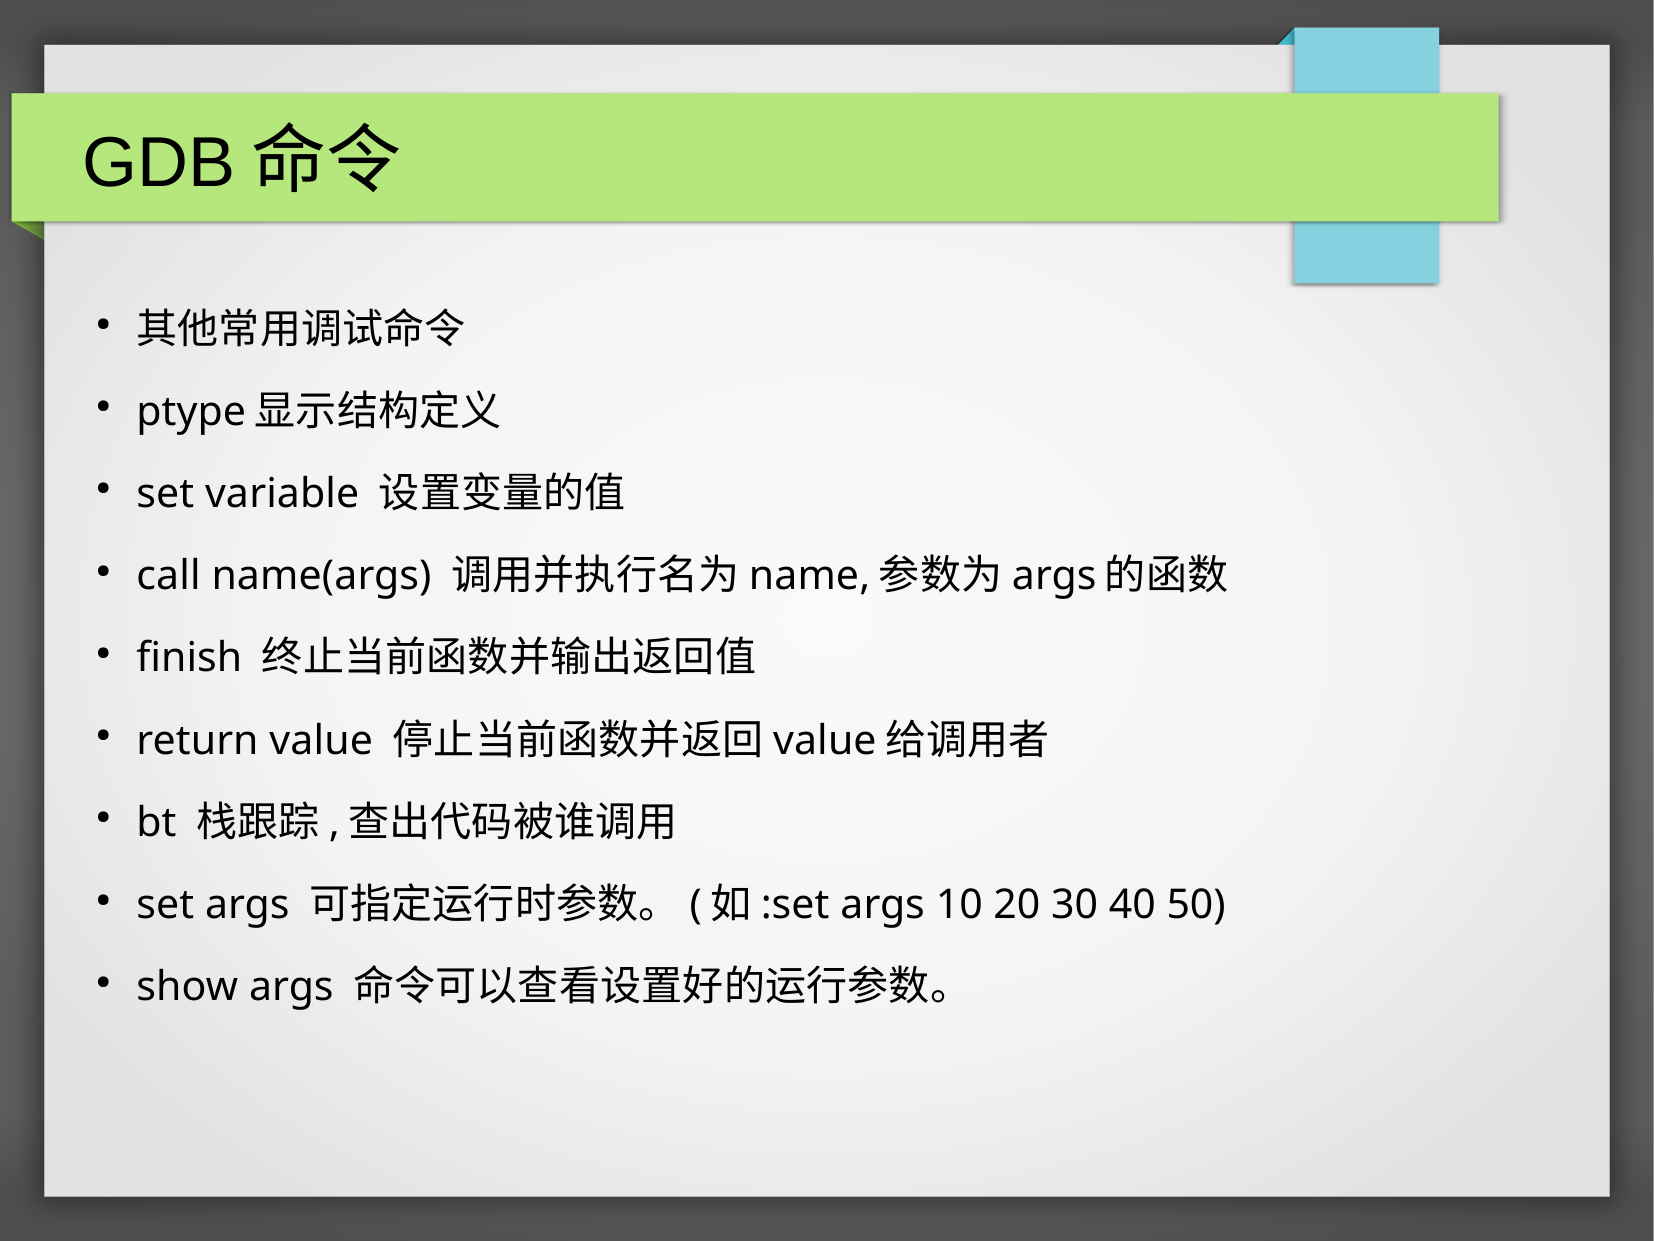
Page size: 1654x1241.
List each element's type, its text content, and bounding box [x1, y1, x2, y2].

picture [0, 0, 1654, 1241]
title GDB命令 [82, 94, 1264, 213]
list 其他常用调试命令 ptype显示结构定义 set variable 设置变量的值 call name(args) 调用并执行名为name,参数为args的函数 finish 终止当前函数并输出返回值 return value 停止当前函数并返回value给调用者 bt 栈跟踪,查出代码被谁调用 set args 可指定运行时参数。(如:set args 10 20 30 40 50) show args 命令可以查看设置好的运行参数。 [82, 295, 1571, 1015]
